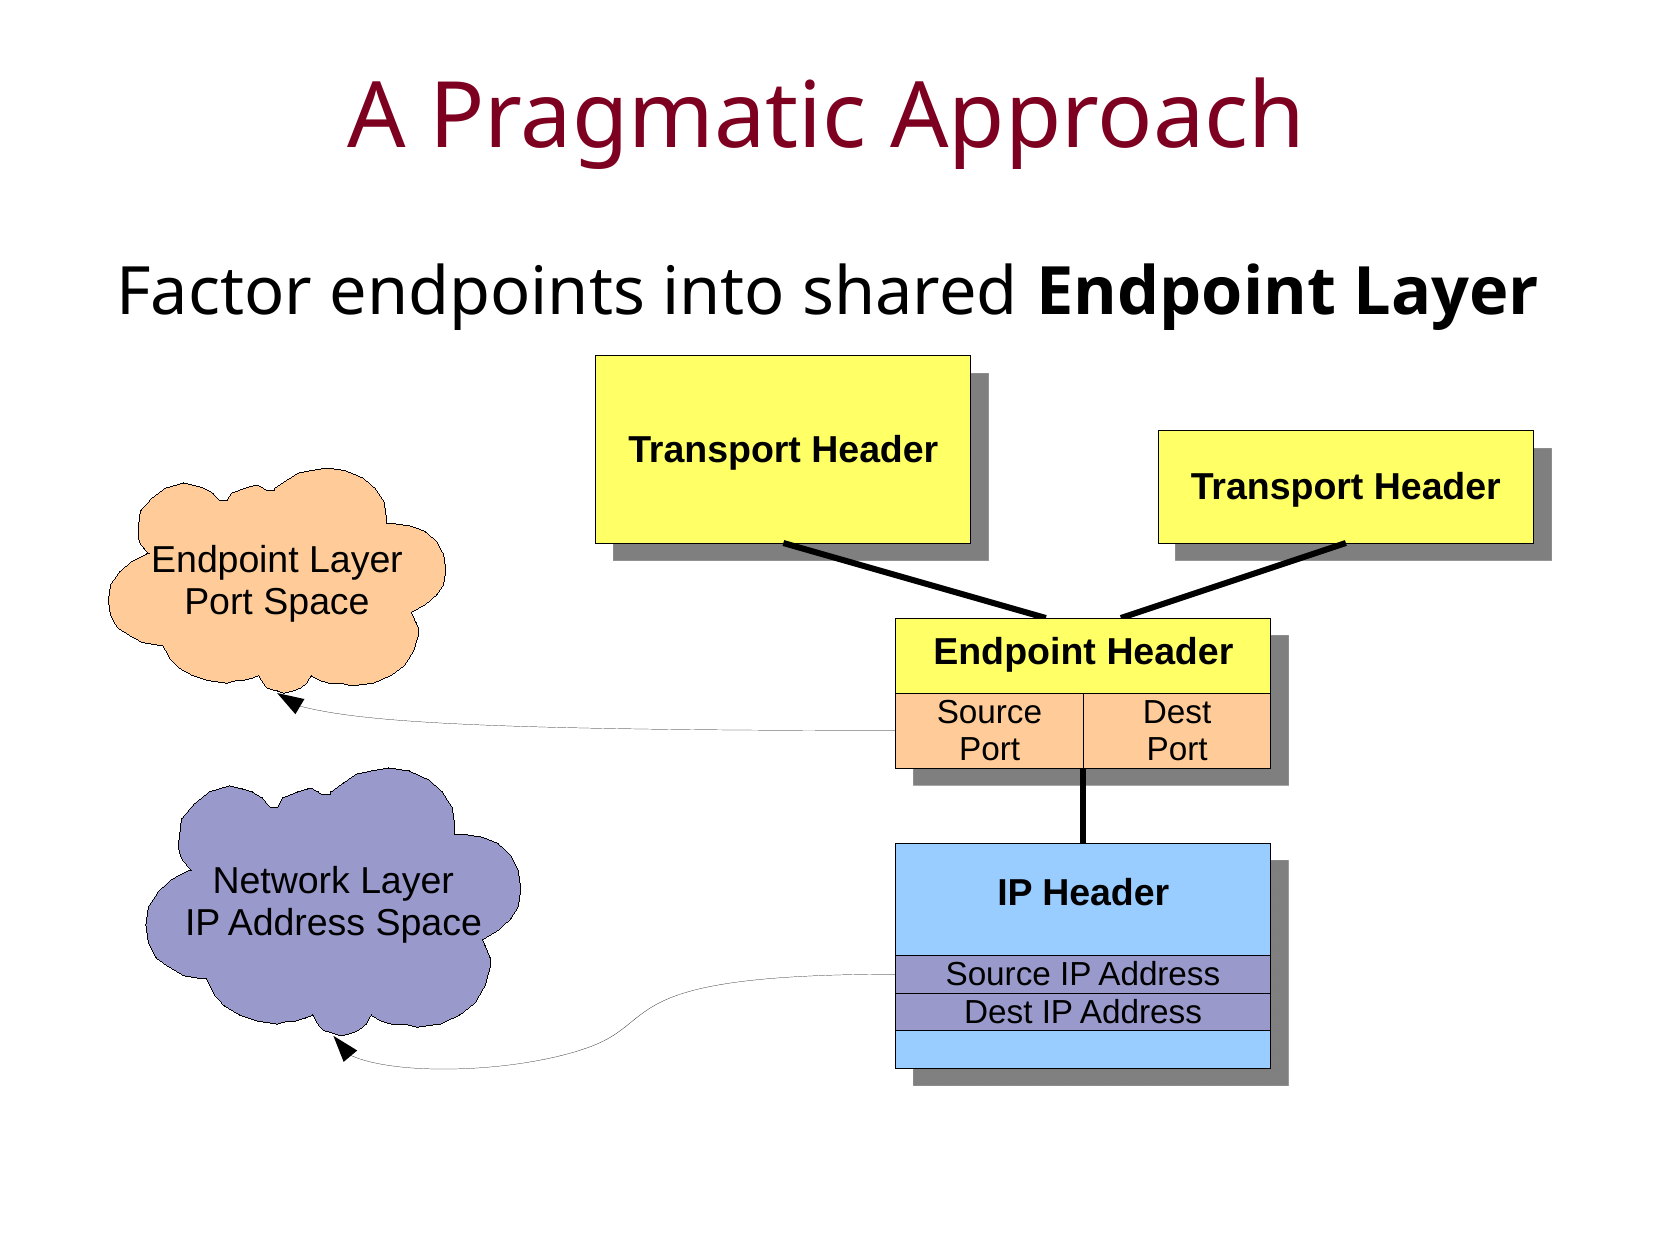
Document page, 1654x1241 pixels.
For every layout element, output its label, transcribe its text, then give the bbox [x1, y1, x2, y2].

title A Pragmatic Approach [82, 8, 1571, 216]
text_box IP Header [895, 843, 1271, 955]
text_box Transport Header [1158, 430, 1534, 544]
text_box Network Layer IP Address Space [145, 767, 521, 1036]
text_box IP Header [895, 1031, 1271, 1069]
text_box Endpoint Layer Port Space [108, 468, 446, 694]
text_box Endpoint Header [895, 618, 1271, 693]
text_box Dest Port [1083, 693, 1271, 769]
text_box Source IP Address [895, 955, 1271, 993]
text_box Dest IP Address [895, 993, 1271, 1031]
list Factor endpoints into shared Endpoint Layer [116, 242, 1603, 366]
text_box Transport Header [595, 355, 971, 544]
text_box Source Port [895, 693, 1083, 769]
